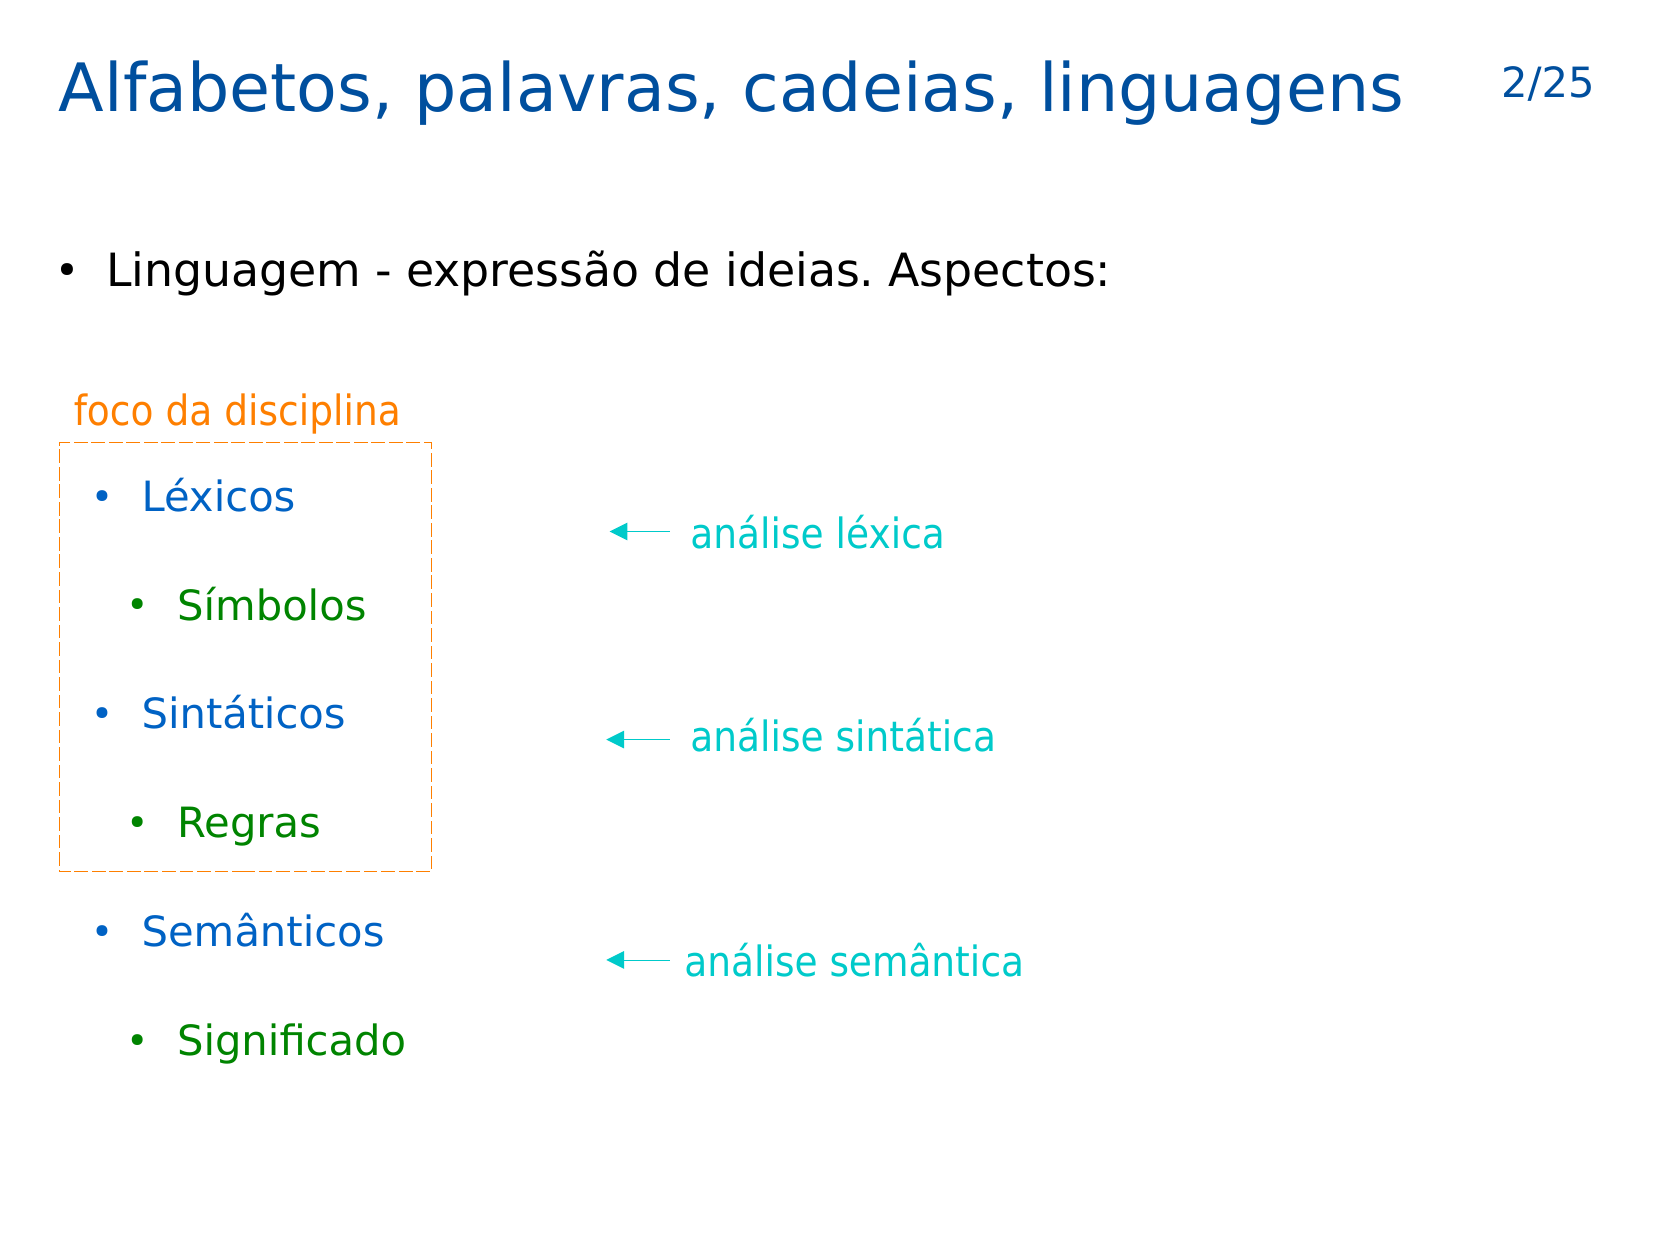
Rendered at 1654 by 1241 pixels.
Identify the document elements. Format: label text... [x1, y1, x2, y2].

list Linguagem - expressão de ideias. Aspectos: Léxicos Símbolos Sintáticos Regras Semânticos Significado [59, 236, 1595, 1211]
text_box análise léxica [675, 501, 1000, 566]
text_box análise semântica [669, 930, 1084, 1019]
text_box análise sintática [675, 705, 1045, 770]
text_box foco da disciplina [59, 378, 483, 443]
title Alfabetos, palavras, cadeias, linguagens [59, 29, 1625, 148]
